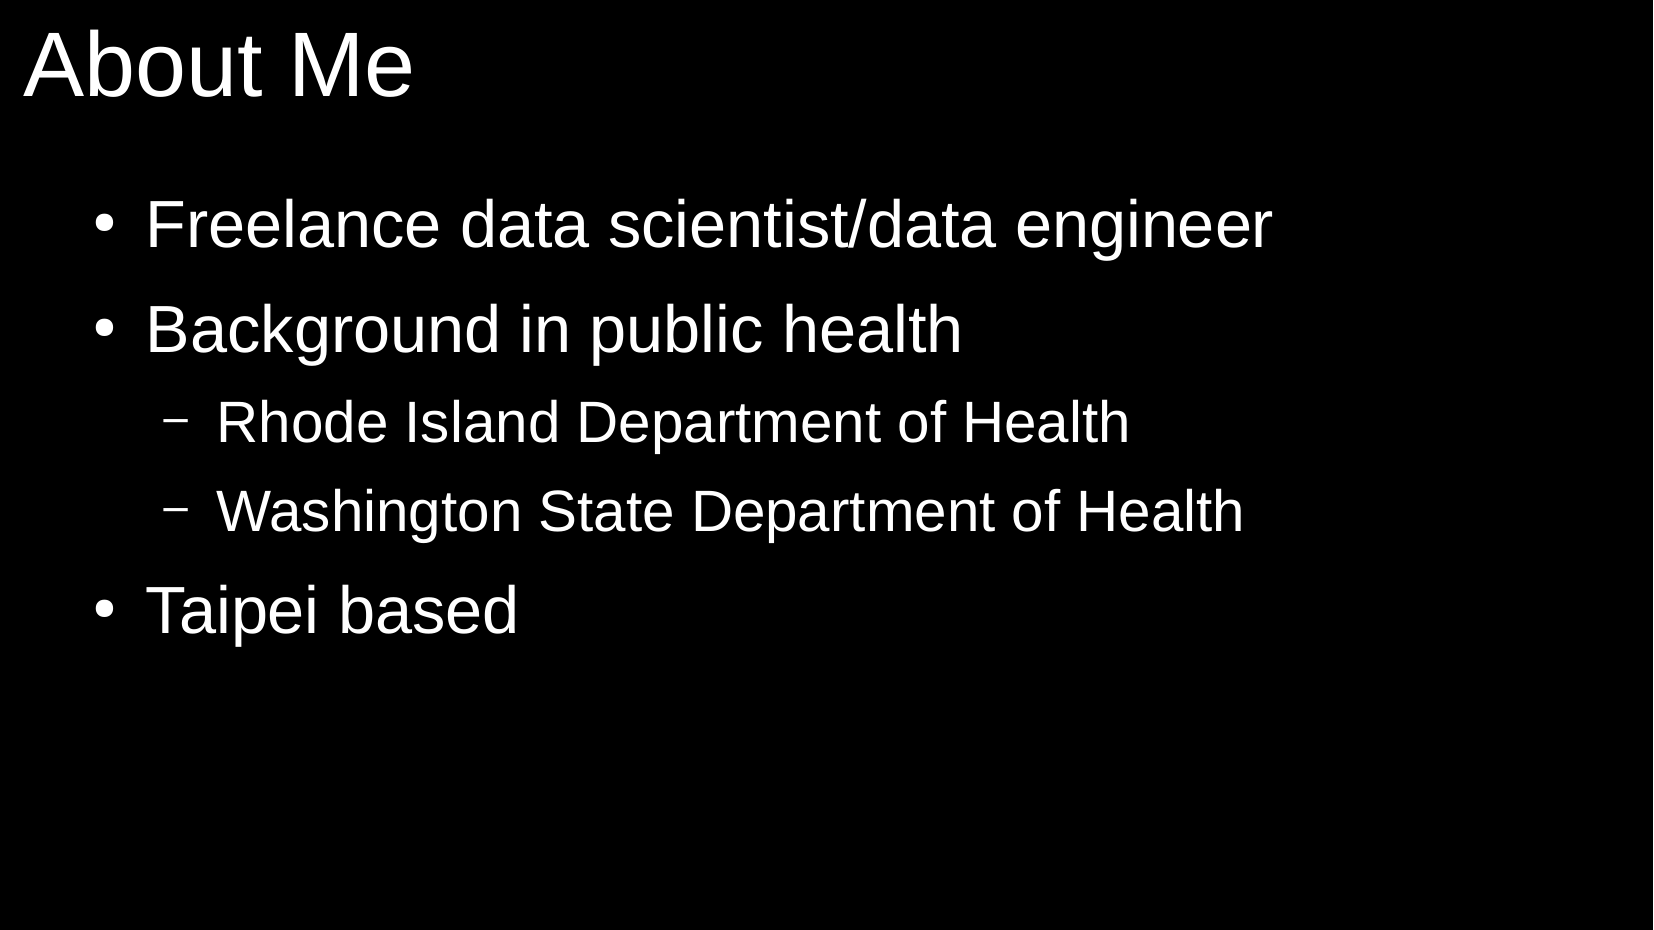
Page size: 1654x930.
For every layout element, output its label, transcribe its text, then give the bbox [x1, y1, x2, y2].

title About Me [23, 11, 1588, 119]
list Freelance data scientist/data engineer Background in public health Rhode Island Department of Health Washington State Department of Health Taipei based [74, 187, 1563, 727]
